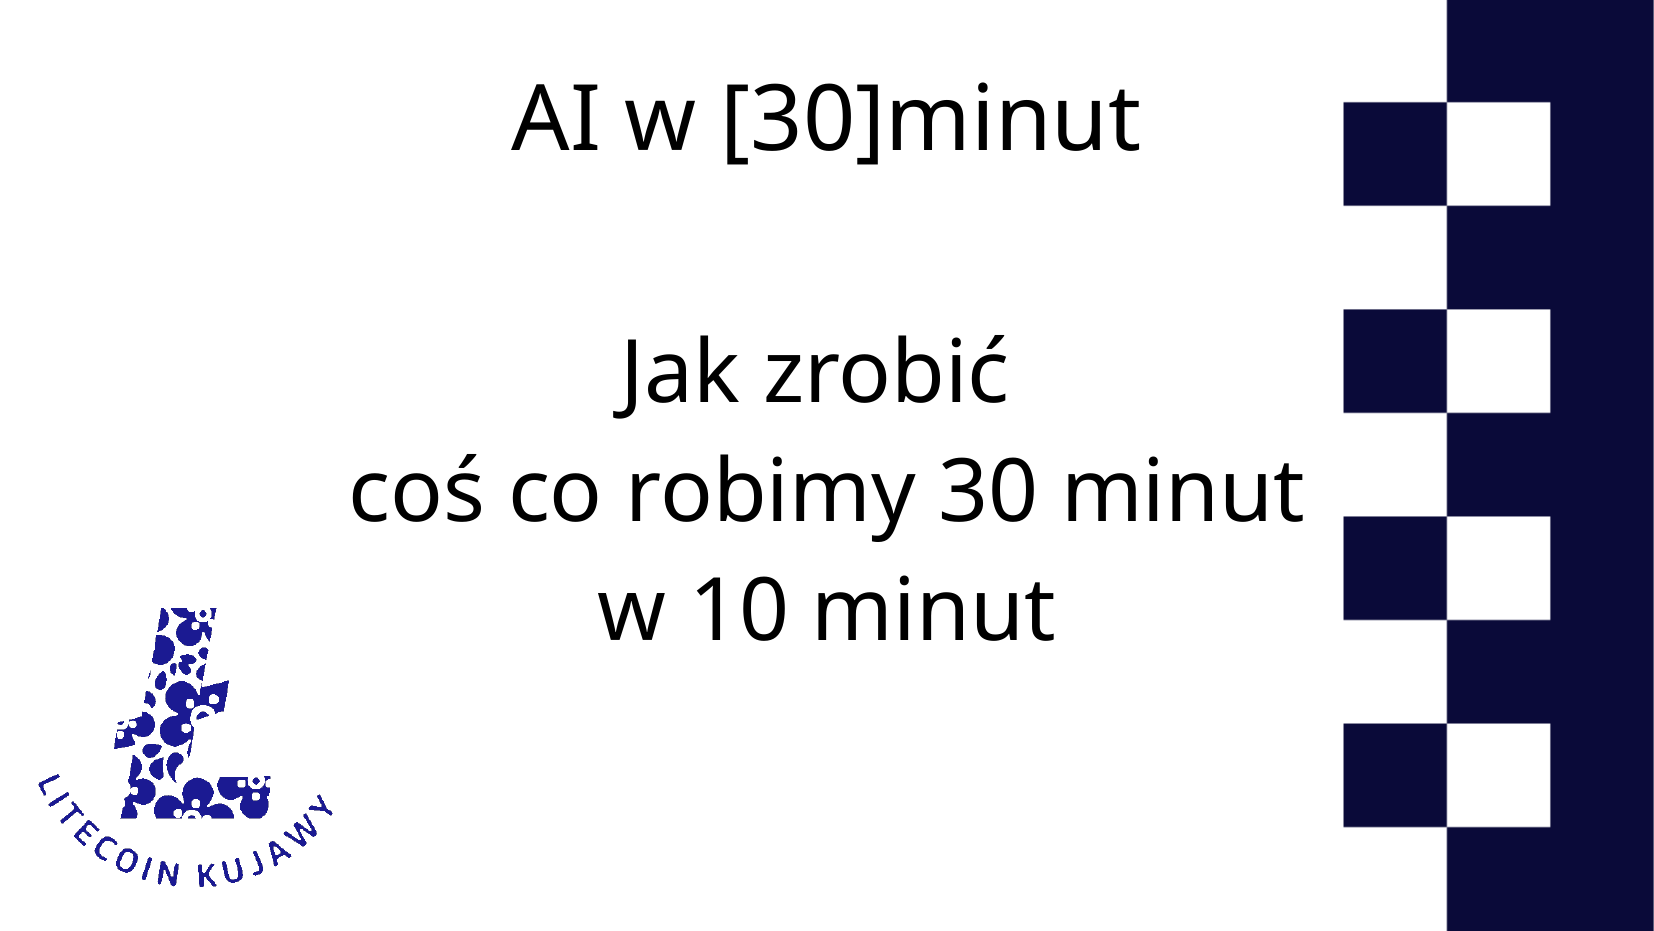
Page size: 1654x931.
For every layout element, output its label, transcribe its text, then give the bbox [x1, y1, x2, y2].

title AI w [30]minut [82, 37, 1571, 193]
picture [0, 0, 1654, 931]
subtitle Jak zrobić coś co robimy 30 minut w 10 minut [82, 217, 1571, 758]
